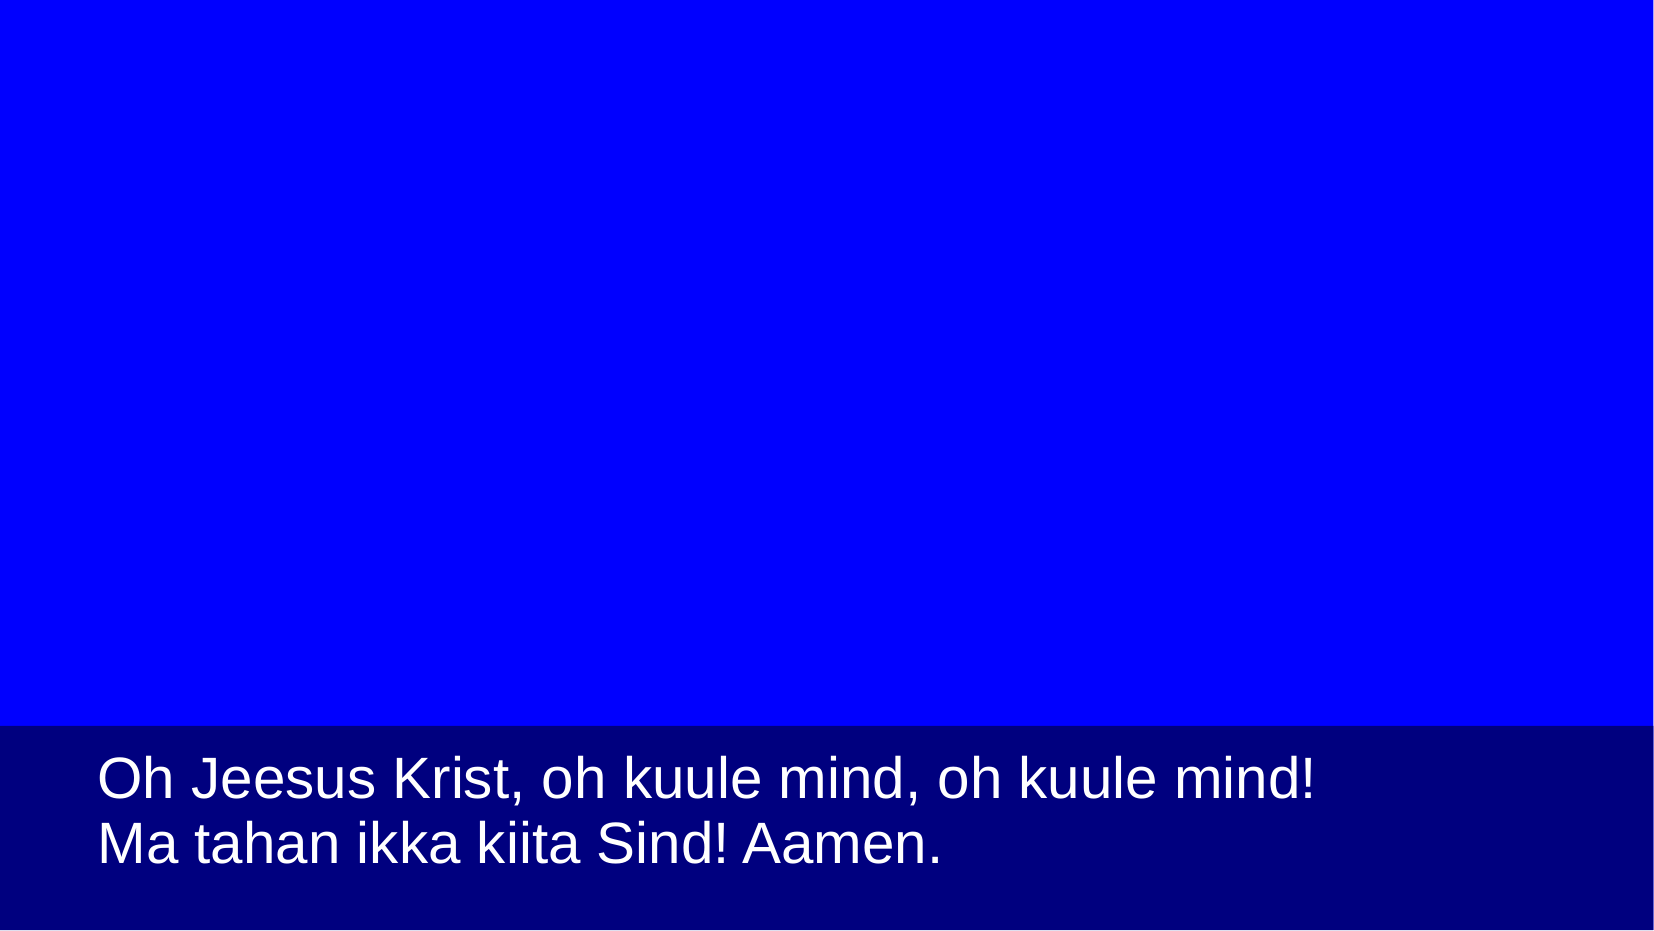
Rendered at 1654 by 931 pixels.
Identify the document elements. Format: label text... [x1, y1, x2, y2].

text_box [0, 725, 1654, 931]
text_box Oh Jeesus Krist, oh kuule mind, oh kuule mind! Ma tahan ikka kiita Sind! Aamen. [82, 608, 1571, 884]
